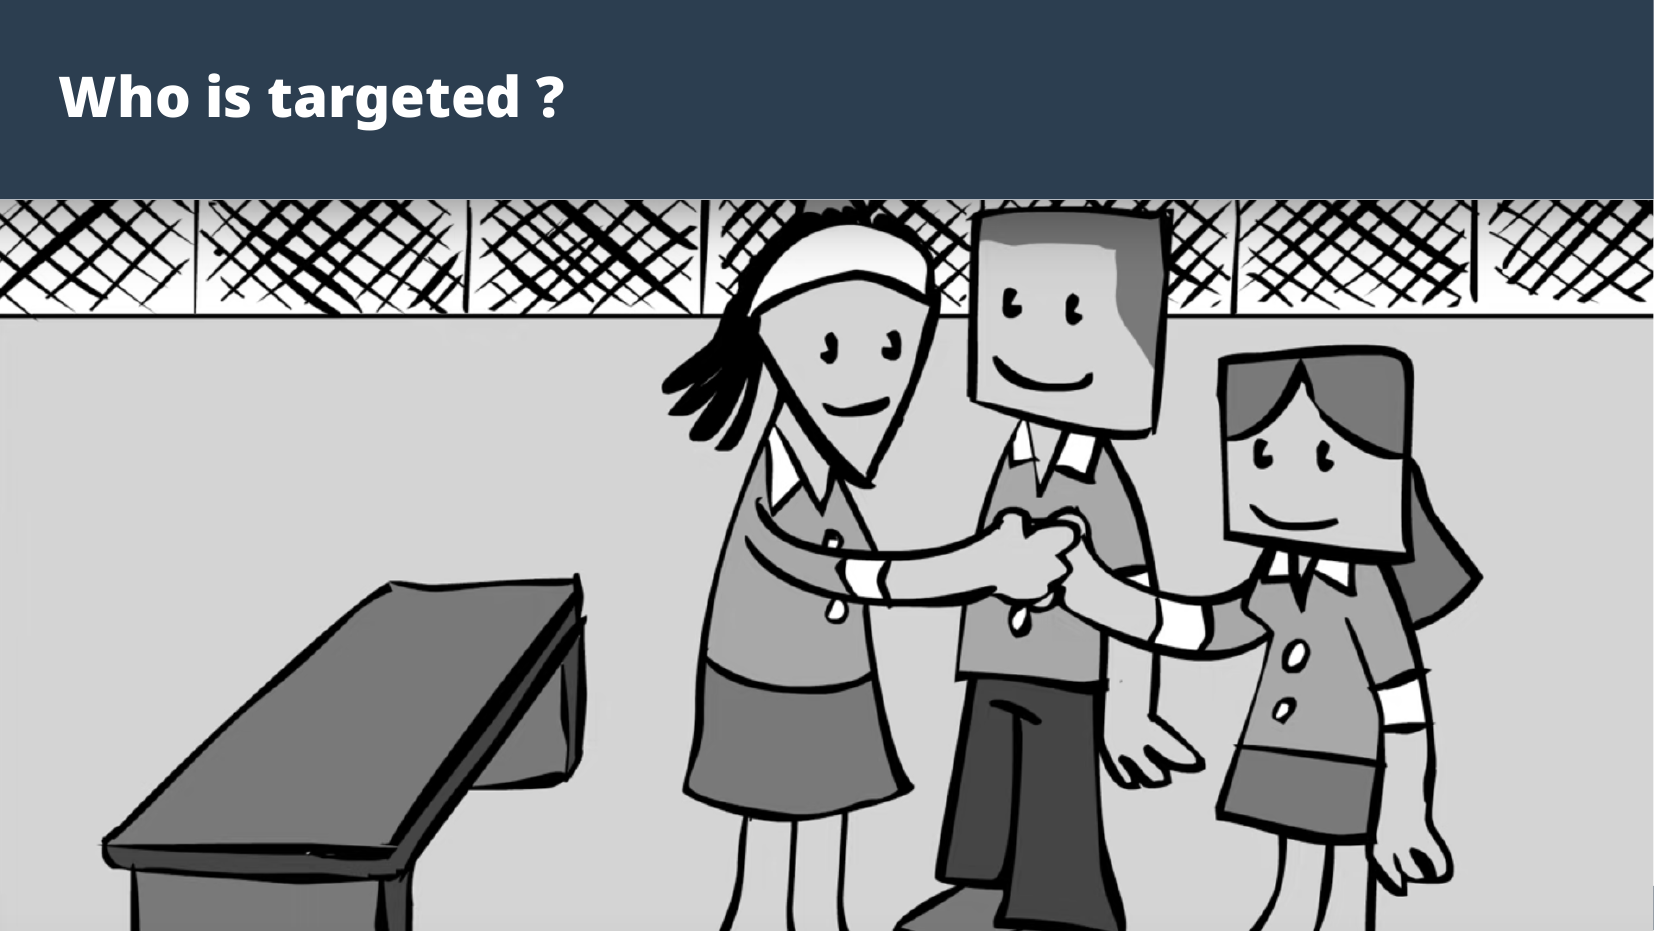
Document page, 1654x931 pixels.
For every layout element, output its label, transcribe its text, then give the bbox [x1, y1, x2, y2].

title Who is targeted ? [59, 37, 1595, 156]
picture [0, 200, 1654, 931]
